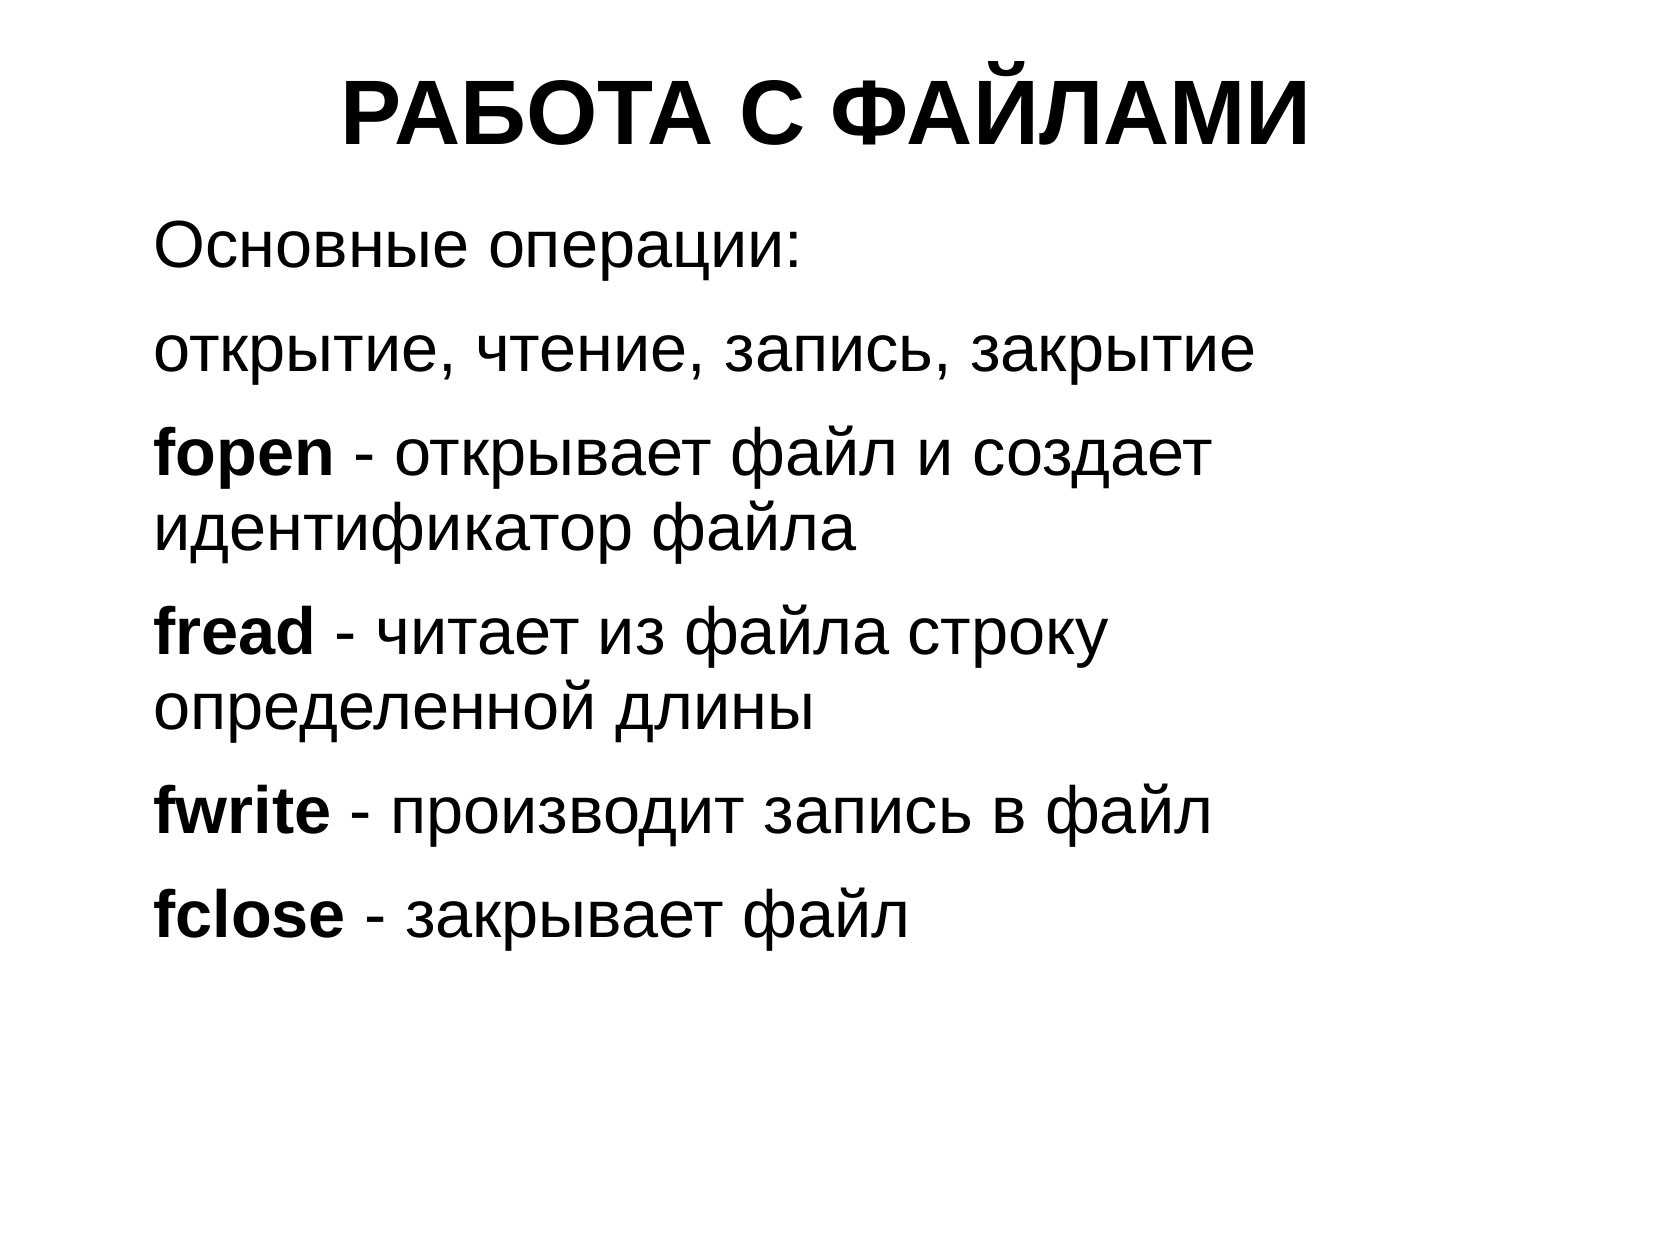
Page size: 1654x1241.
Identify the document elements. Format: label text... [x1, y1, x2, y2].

title РАБОТА С ФАЙЛАМИ [82, 49, 1571, 178]
list Основные операции: открытие, чтение, запись, закрытие fopen - открывает файл и создает идентификатор файла fread - читает из файла строку определенной длины fwrite - производит запись в файл fclose - закрывает файл [82, 206, 1571, 1109]
